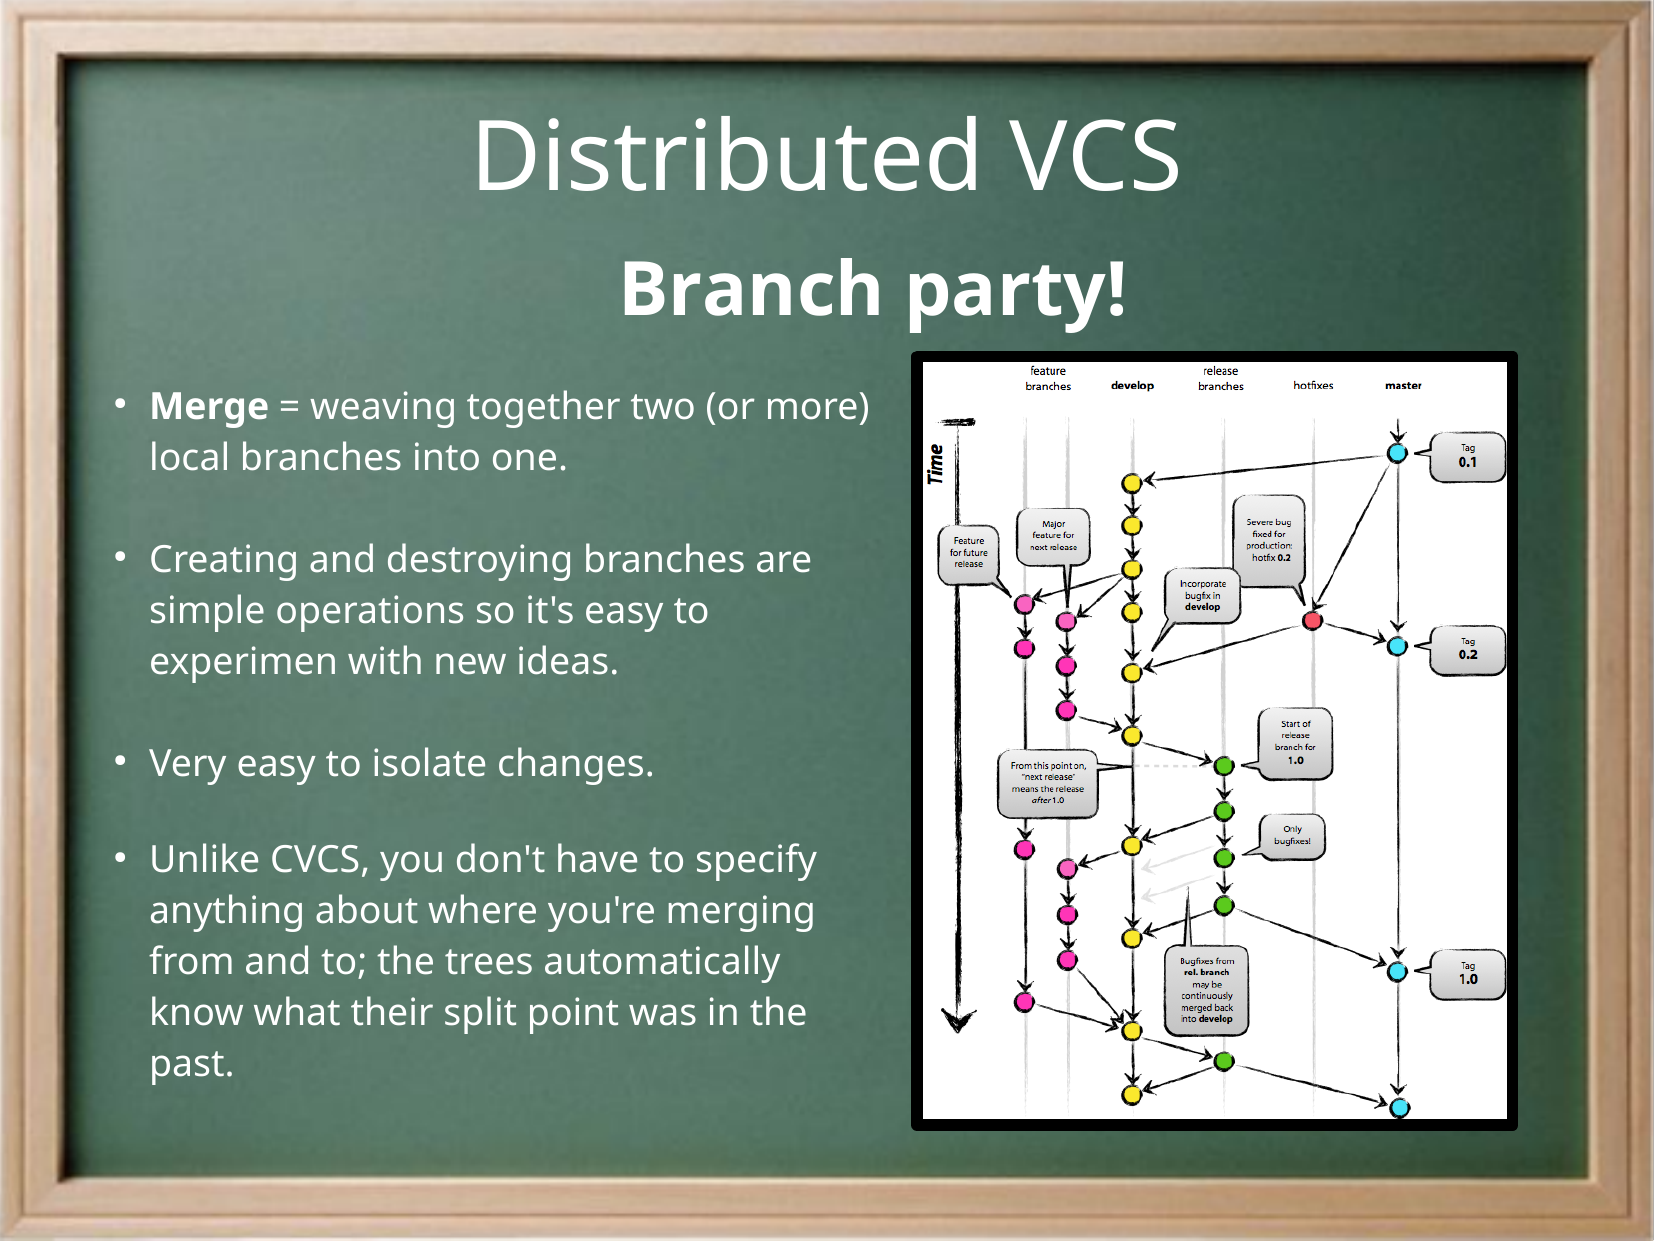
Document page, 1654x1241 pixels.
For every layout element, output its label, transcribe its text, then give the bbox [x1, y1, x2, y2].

text_box Merge = weaving together two (or more) local branches into one. Creating and destroying branches are simple operations so it's easy to experimen with new ideas. Very easy to isolate changes. Unlike CVCS, you don't have to specify anything about where you're merging from and to; the trees automatically know what their split point was in the past. [99, 371, 901, 1161]
title Distributed VCS [82, 49, 1571, 257]
picture [0, 0, 1654, 1241]
list Branch party! [84, 235, 1574, 1120]
